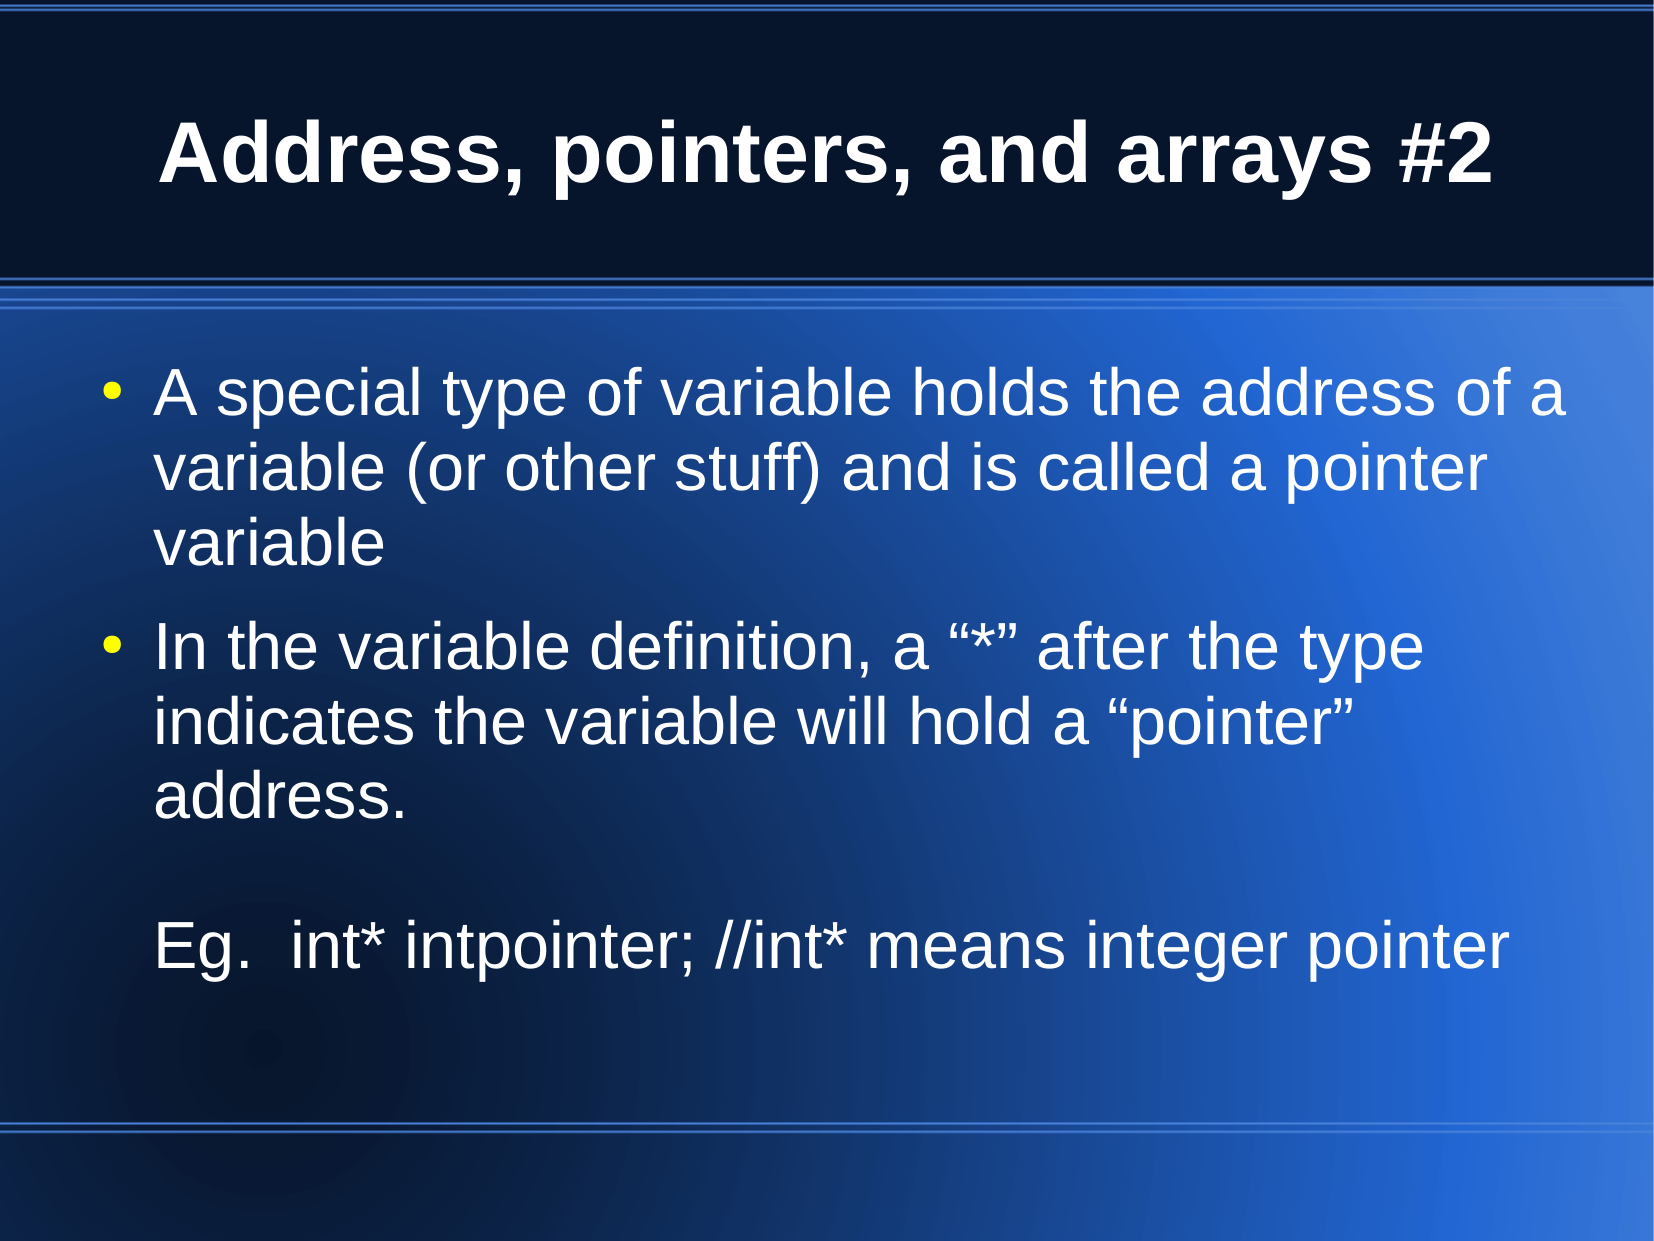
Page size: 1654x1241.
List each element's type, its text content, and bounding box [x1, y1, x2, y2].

title Address, pointers, and arrays #2 [82, 49, 1571, 257]
list A special type of variable holds the address of a variable (or other stuff) and is called a pointer variable In the variable definition, a “*” after the type indicates the variable will hold a “pointer” address. Eg. int* intpointer; //int* means integer pointer [82, 355, 1571, 1058]
picture [0, 0, 1654, 1241]
